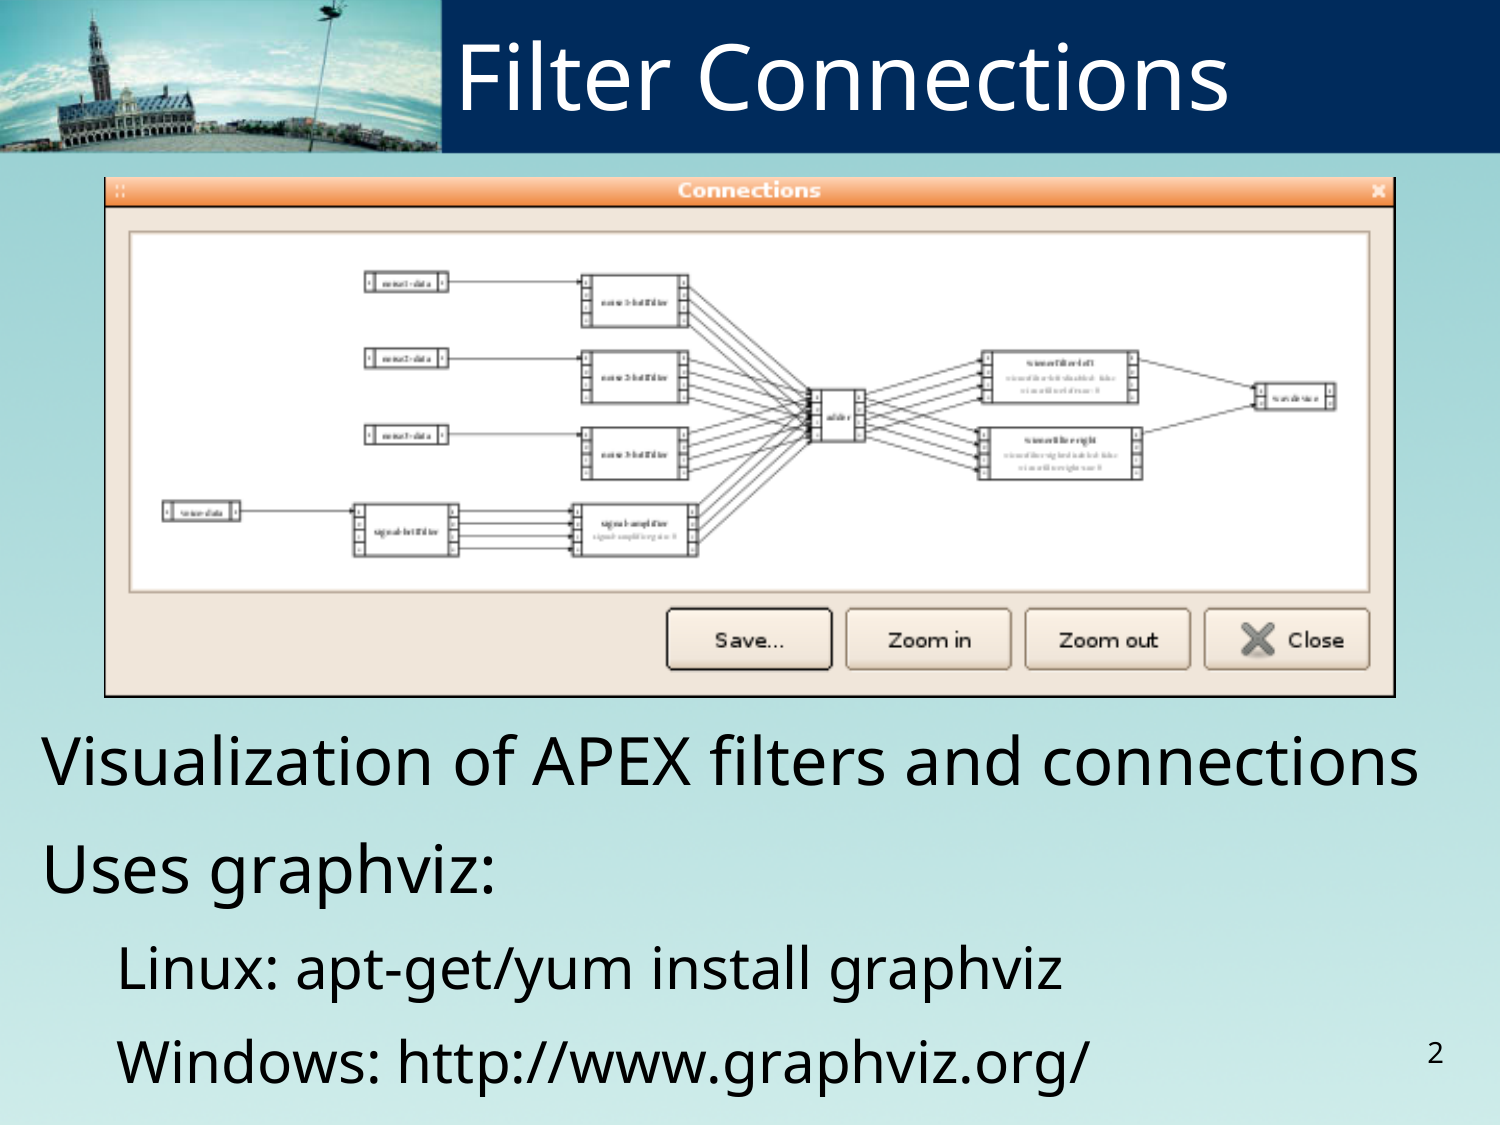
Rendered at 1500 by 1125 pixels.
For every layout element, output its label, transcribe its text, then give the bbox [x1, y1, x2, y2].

picture [0, 0, 1500, 1125]
title Filter Connections [454, 0, 1500, 193]
list Visualization of APEX filters and connections Uses graphviz: Linux: apt-get/yum install graphviz Windows: http://www.graphviz.org/ [41, 714, 1459, 1062]
